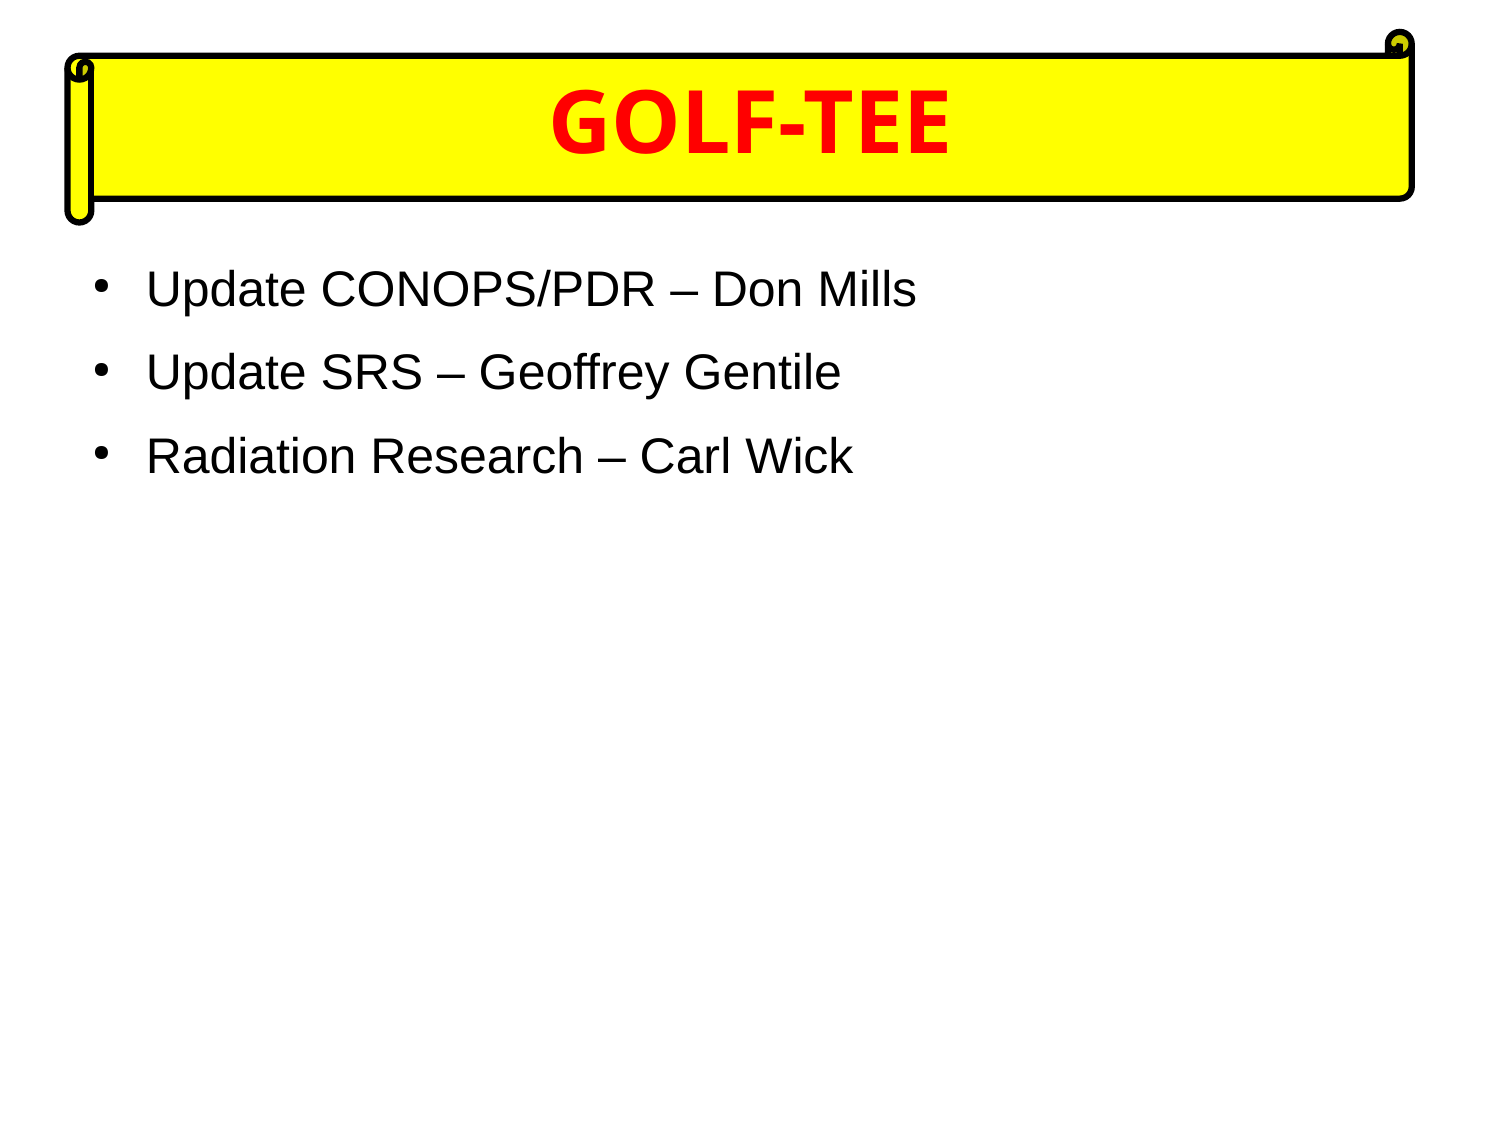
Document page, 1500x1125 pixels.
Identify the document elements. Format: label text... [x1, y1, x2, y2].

text_box [67, 179, 1412, 223]
text_box [72, 31, 1412, 58]
list Update CONOPS/PDR – Don Mills Update SRS – Geoffrey Gentile Radiation Research – Carl Wick [75, 263, 1425, 916]
text_box GOLF-TEE [0, 58, 1500, 179]
